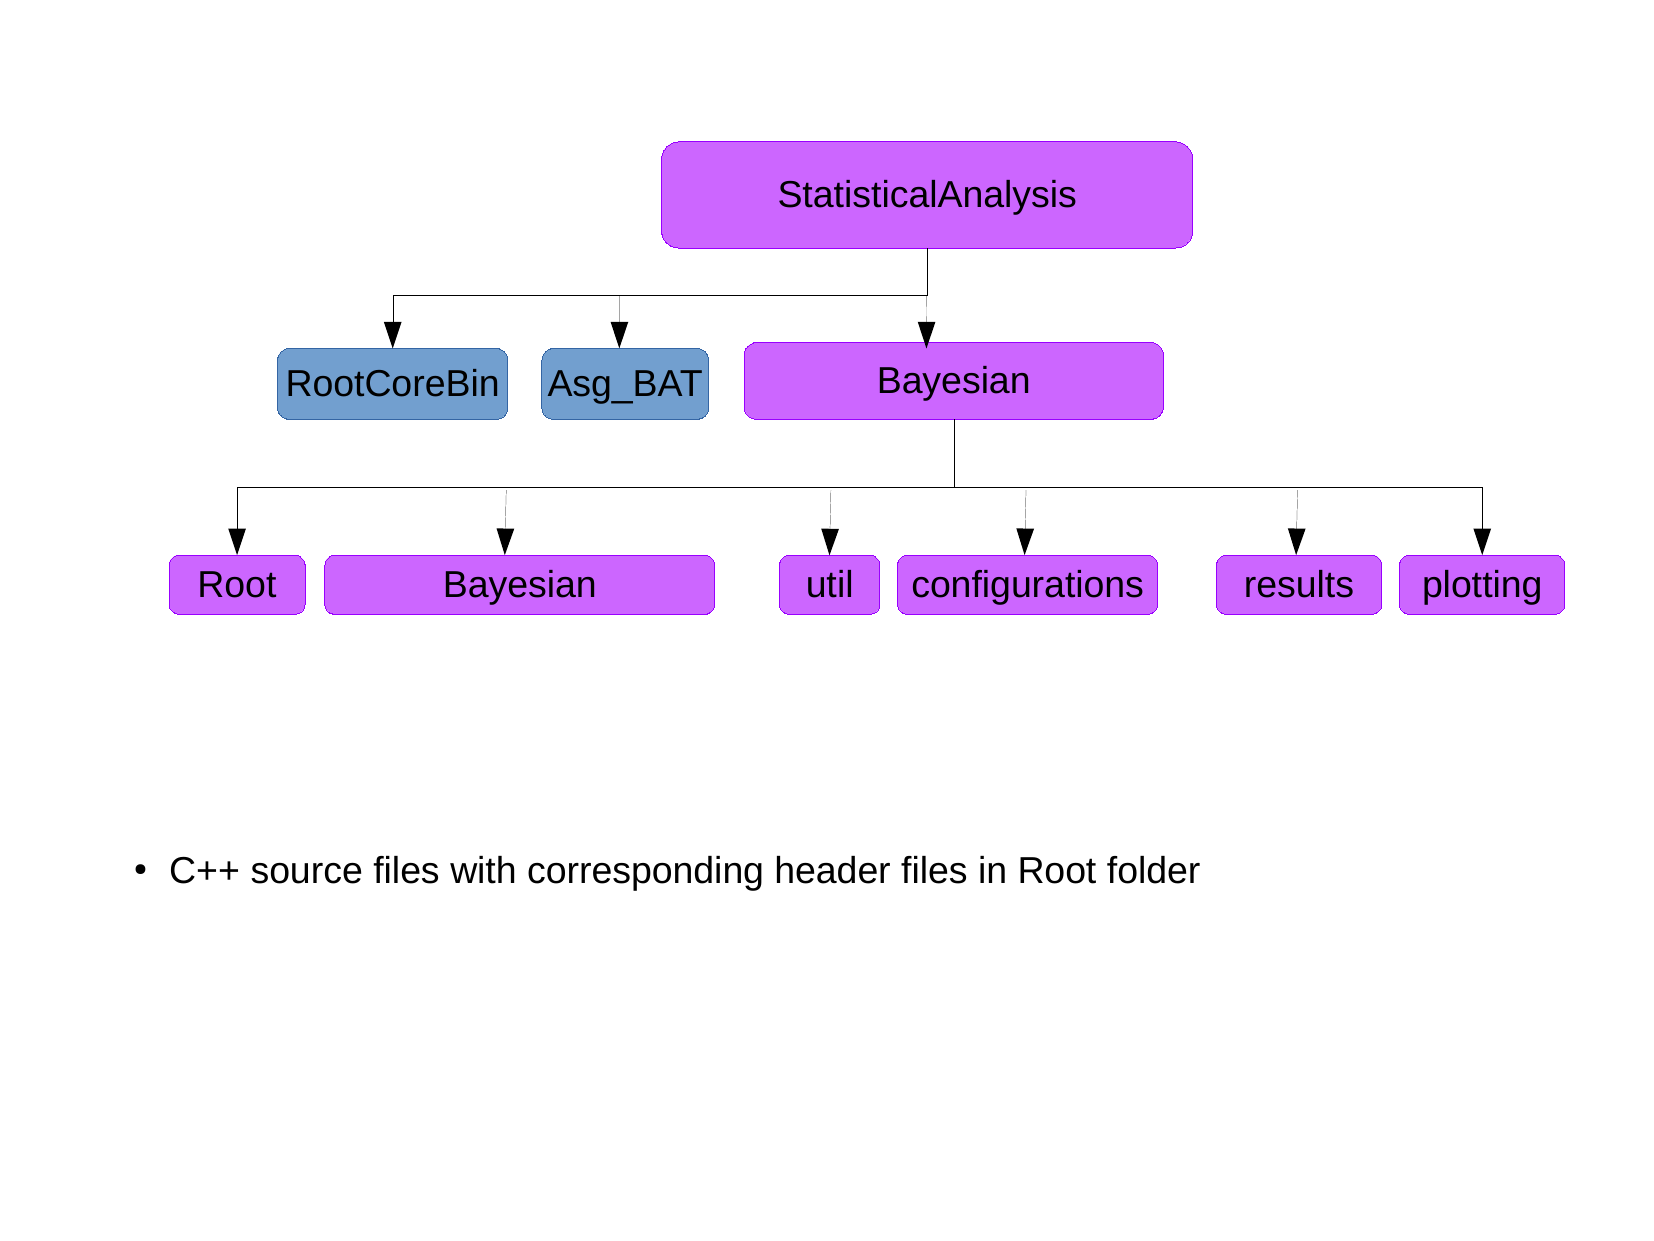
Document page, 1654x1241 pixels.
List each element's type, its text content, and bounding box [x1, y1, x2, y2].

text_box Root [169, 555, 306, 615]
text_box Bayesian [324, 555, 715, 615]
text_box C++ source files with corresponding header files in Root folder [519, 850, 815, 934]
text_box util [779, 555, 880, 615]
text_box RootCoreBin [277, 348, 508, 420]
text_box results [1216, 555, 1382, 615]
text_box plotting [1399, 555, 1565, 615]
text_box StatisticalAnalysis [661, 141, 1193, 249]
text_box configurations [897, 555, 1158, 615]
text_box Asg_BAT [541, 348, 709, 420]
text_box Bayesian [744, 342, 1164, 420]
